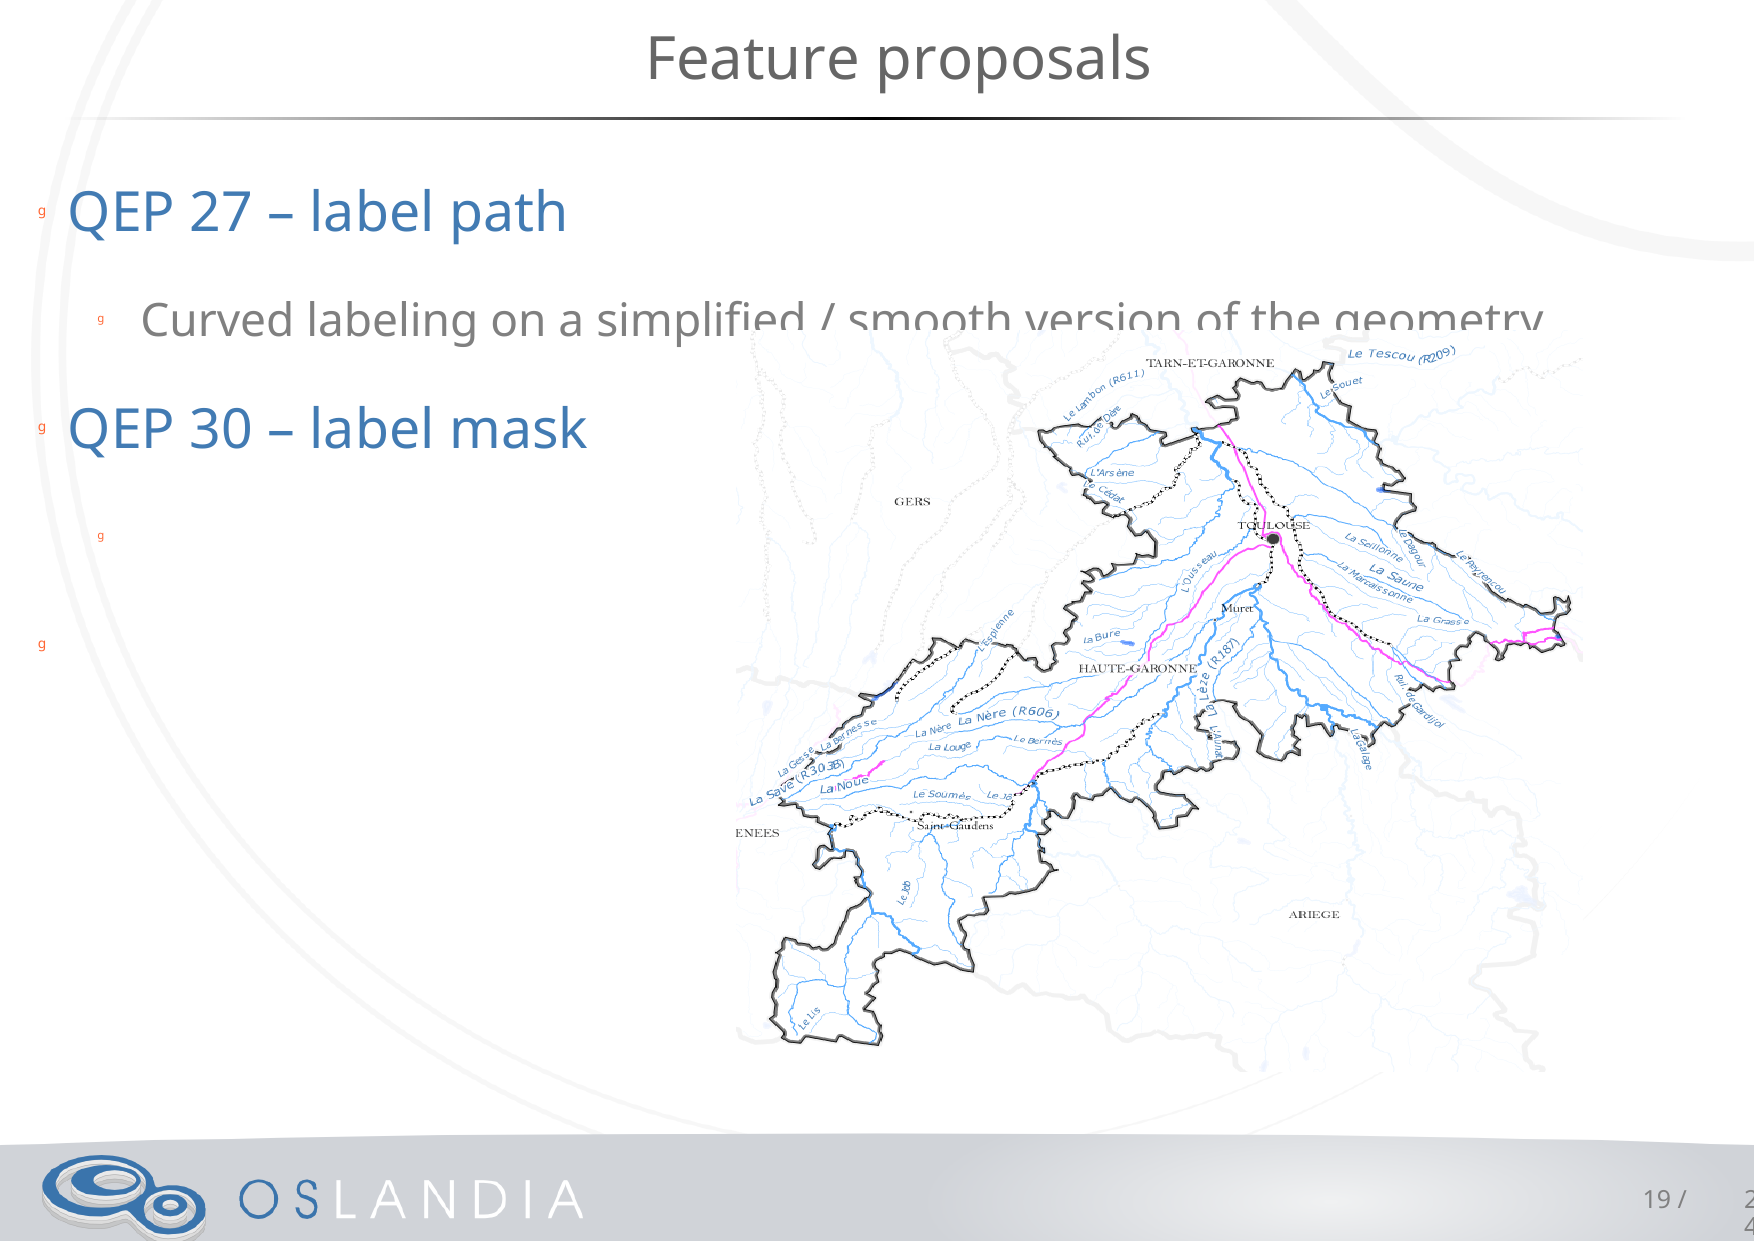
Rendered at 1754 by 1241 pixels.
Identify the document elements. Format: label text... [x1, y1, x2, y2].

title Feature proposals [31, 14, 1754, 98]
list QEP 27 – label path Curved labeling on a simplified / smooth version of the geometry QEP 30 – label mask [37, 172, 1710, 1090]
picture [1747, 1221, 1753, 1229]
picture [0, 0, 1754, 1241]
